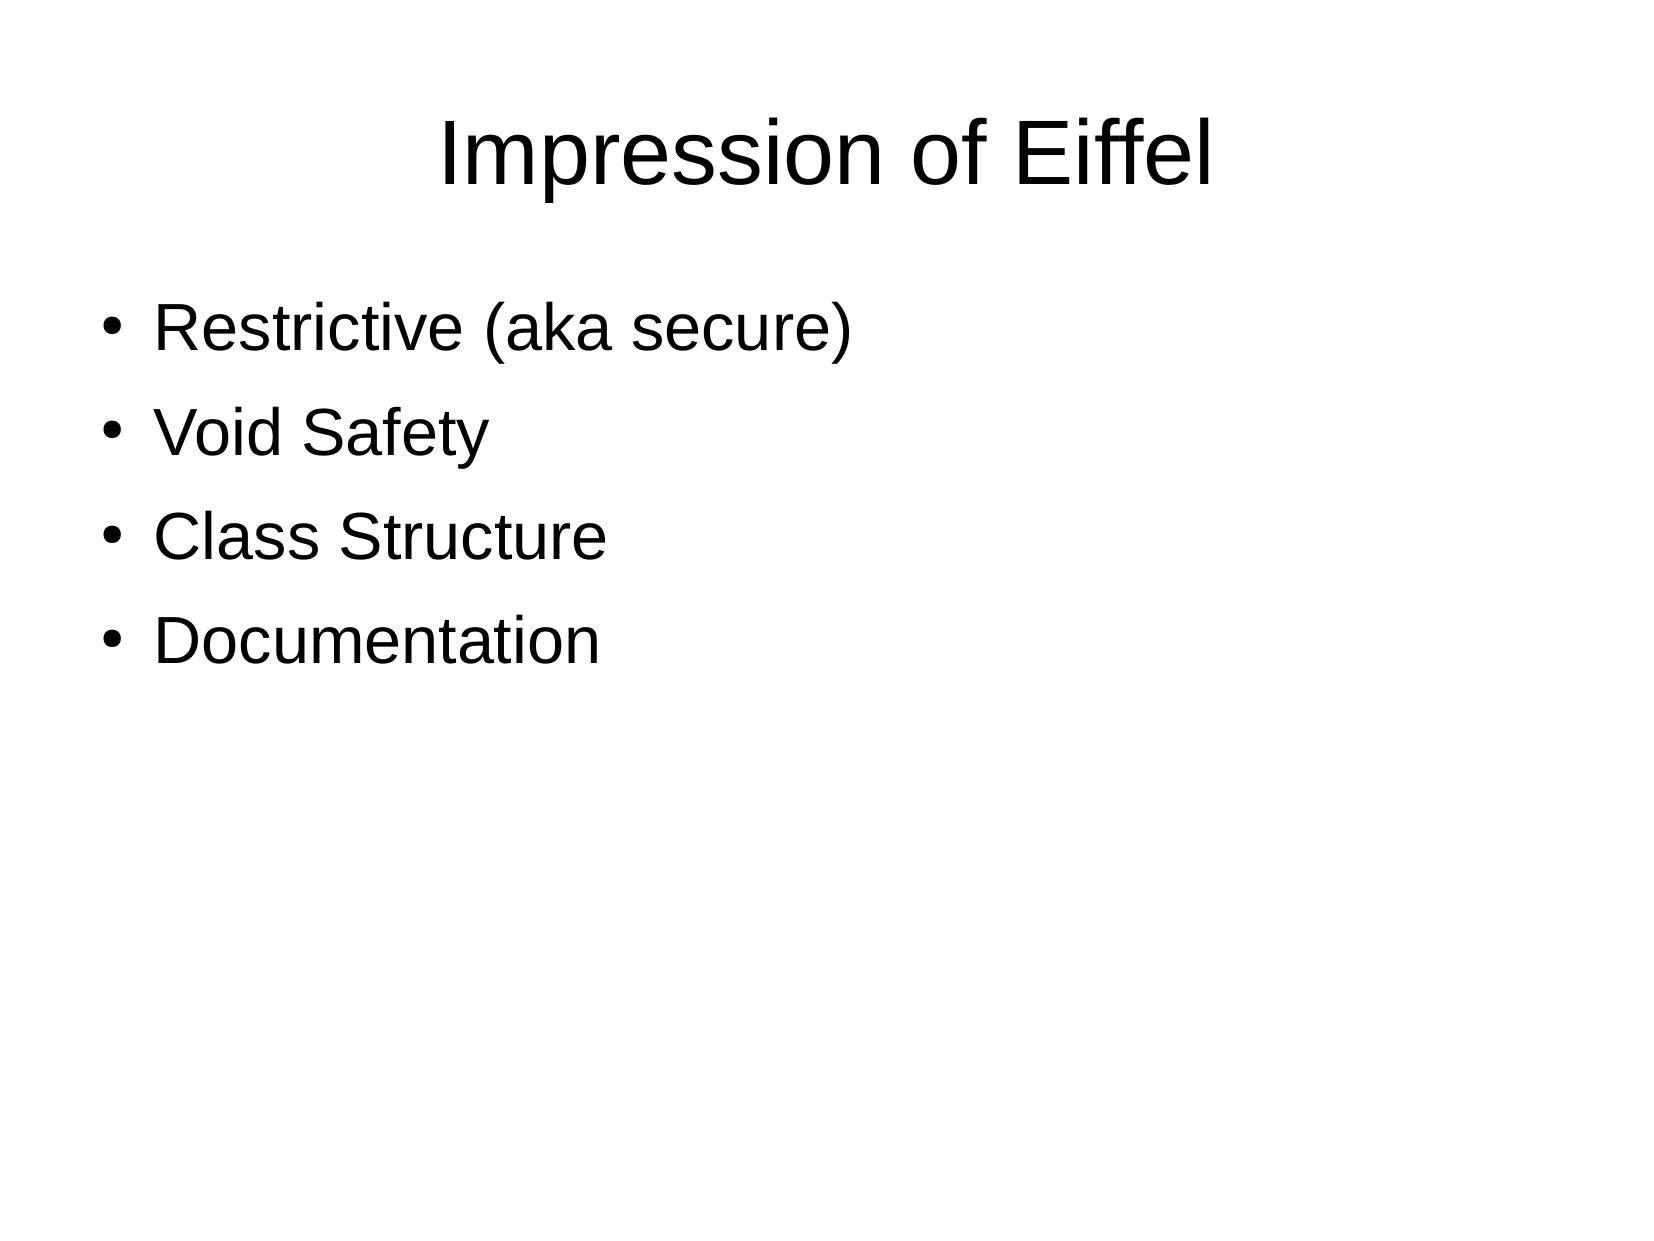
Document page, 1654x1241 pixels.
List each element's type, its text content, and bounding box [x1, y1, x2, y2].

title Impression of Eiffel [82, 49, 1571, 257]
list Restrictive (aka secure) Void Safety Class Structure Documentation [82, 290, 1571, 1010]
